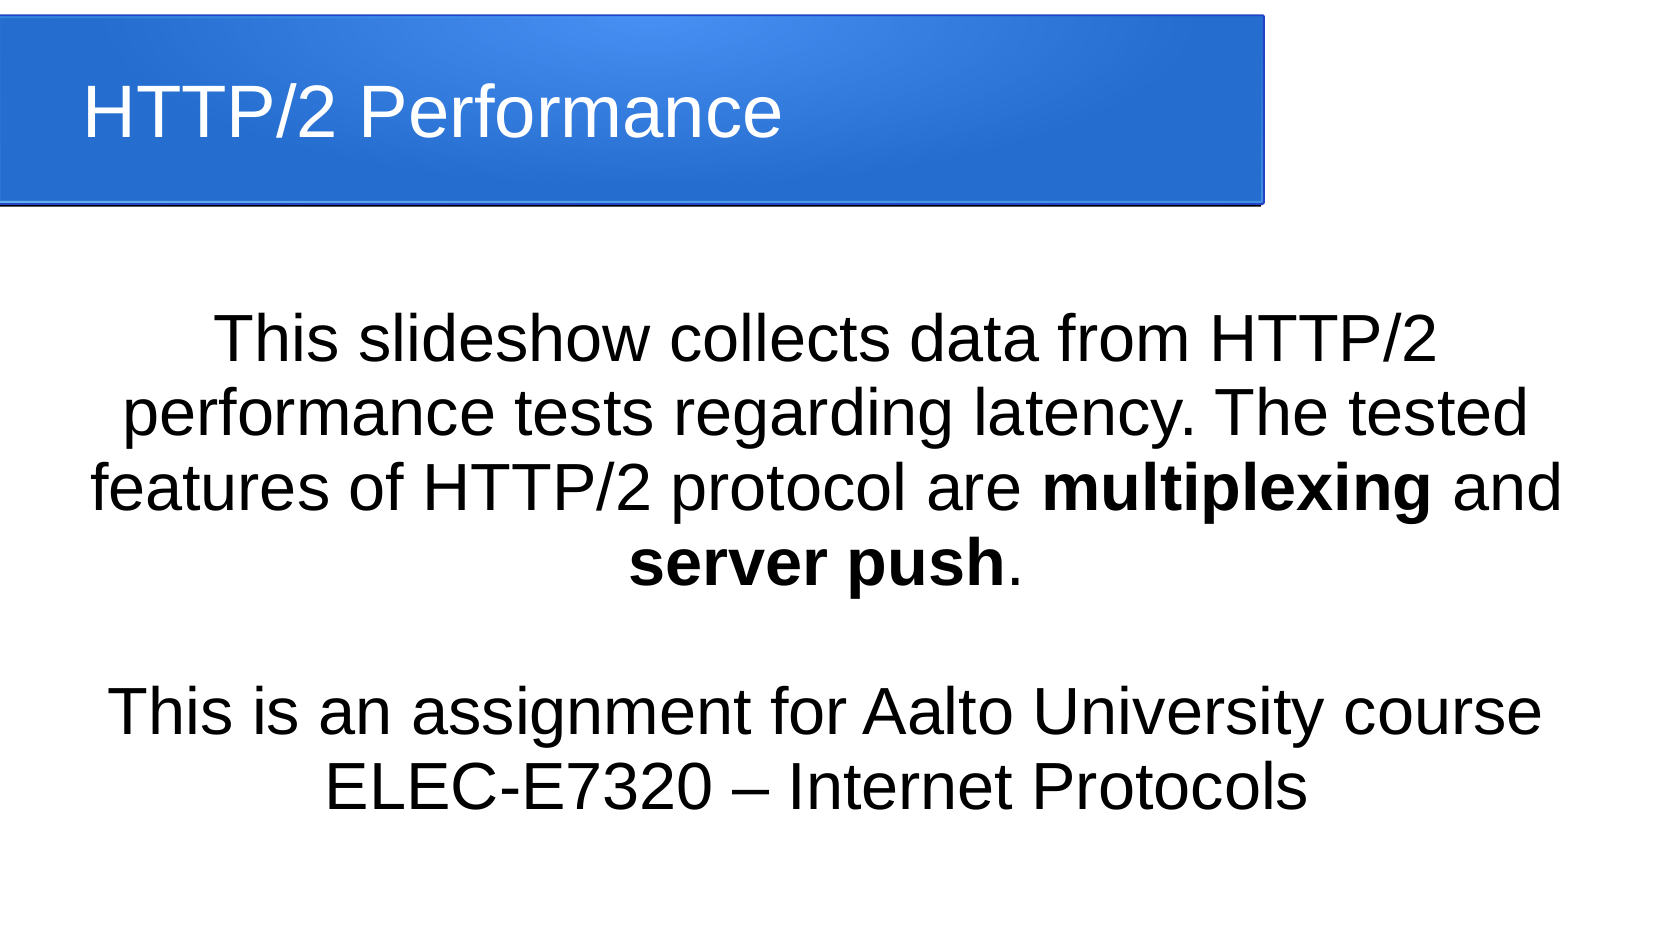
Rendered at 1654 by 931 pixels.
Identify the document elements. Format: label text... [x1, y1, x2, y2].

title HTTP/2 Performance [82, 35, 1235, 189]
subtitle This slideshow collects data from HTTP/2 performance tests regarding latency. The tested features of HTTP/2 protocol are multiplexing and server push. This is an assignment for Aalto University course ELEC-E7320 – Internet Protocols [82, 224, 1571, 901]
